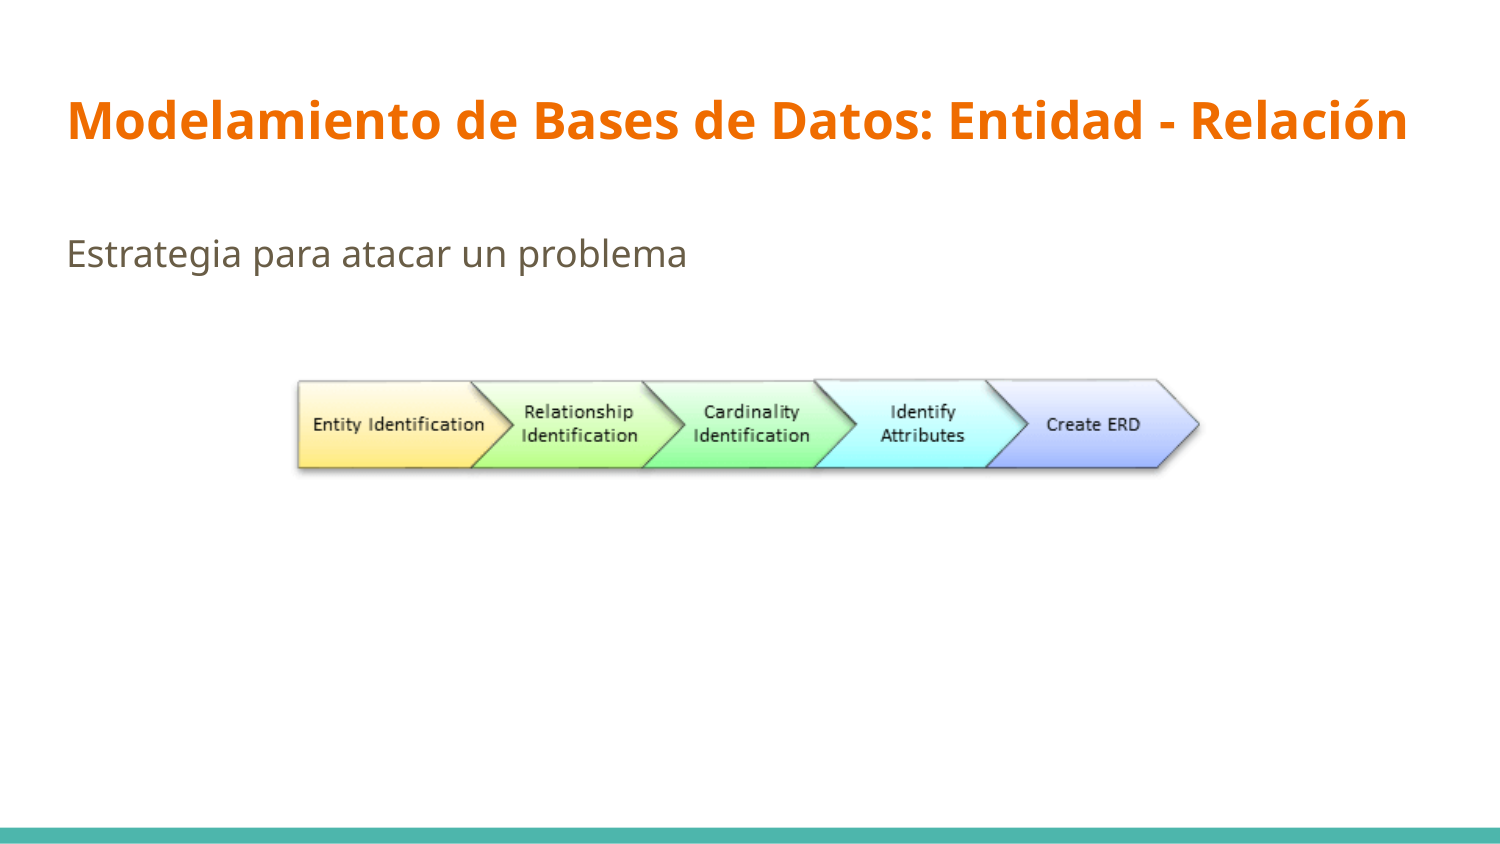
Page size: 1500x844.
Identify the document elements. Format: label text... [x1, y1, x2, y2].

list Estrategia para atacar un problema [51, 207, 1449, 297]
title Modelamiento de Bases de Datos: Entidad - Relación [51, 72, 1449, 189]
picture [285, 360, 1214, 483]
